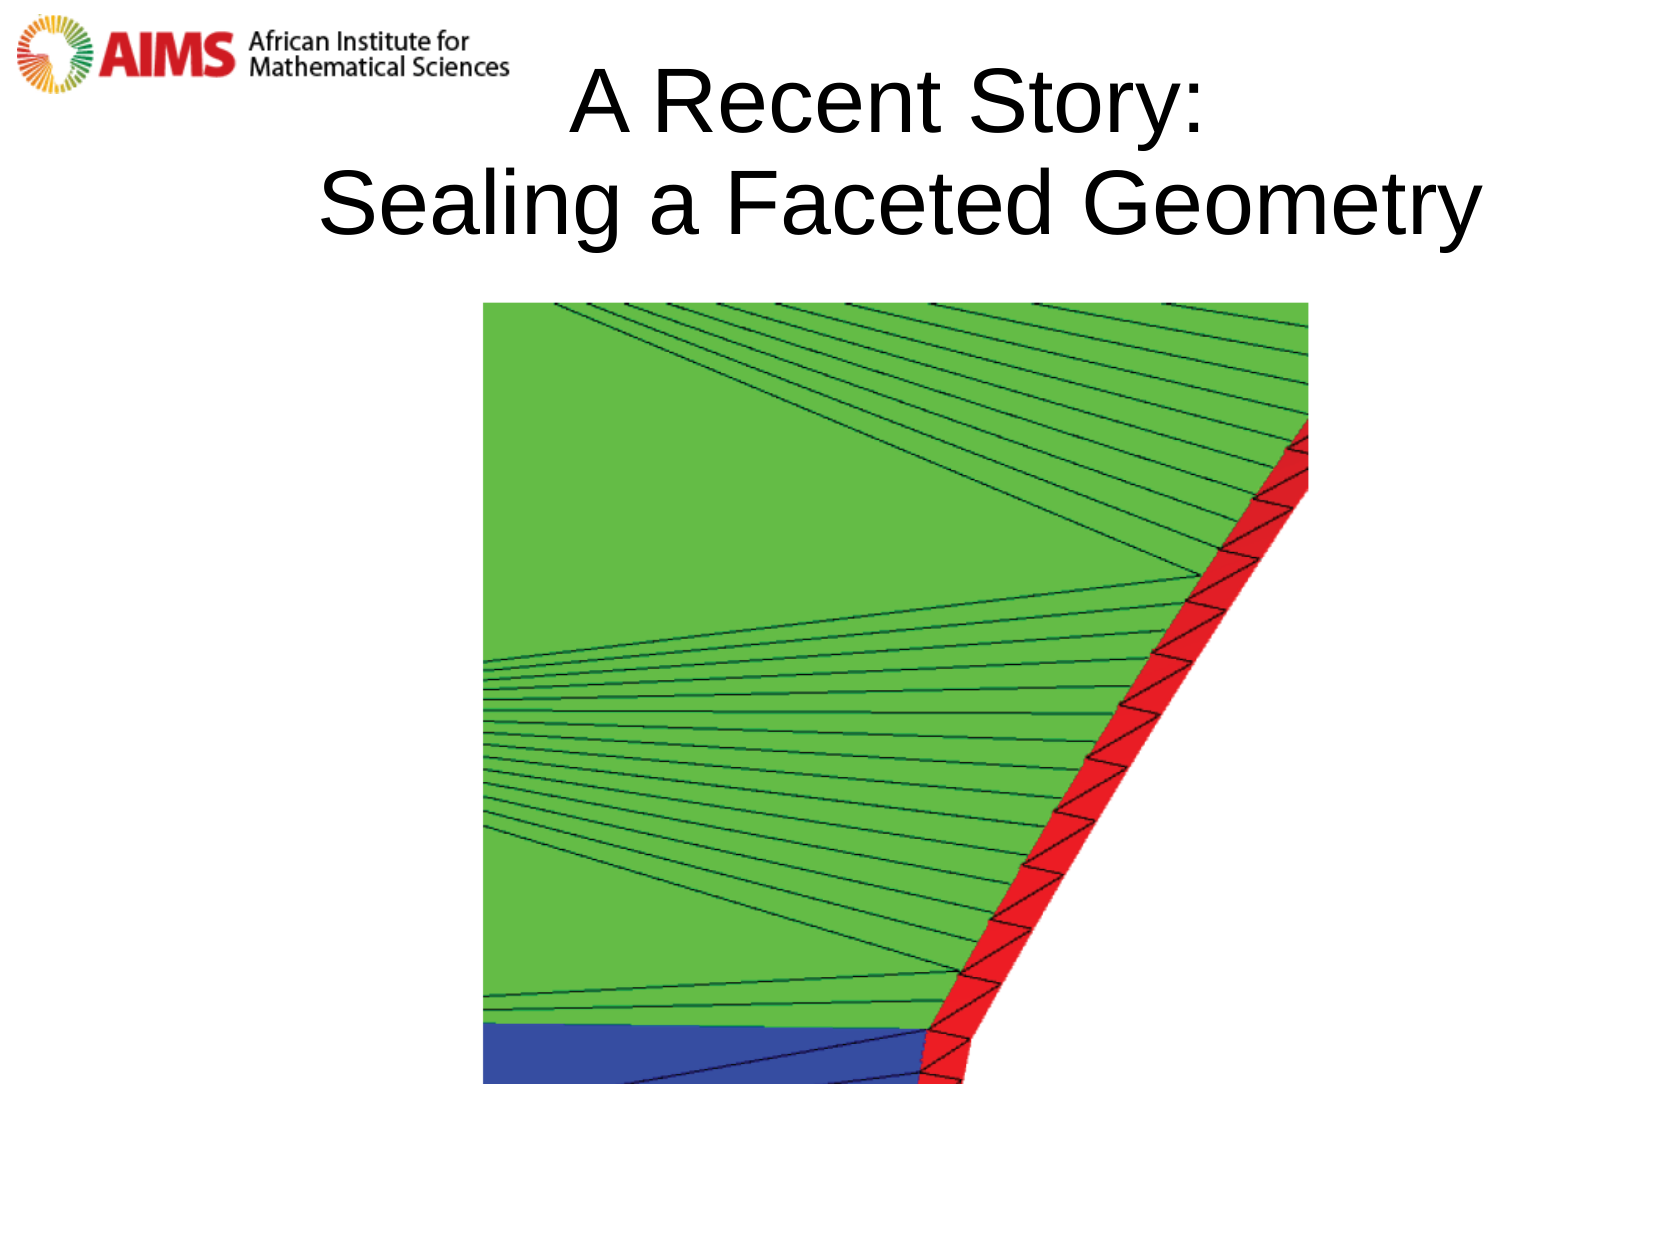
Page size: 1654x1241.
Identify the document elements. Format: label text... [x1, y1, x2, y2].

picture [17, 14, 511, 94]
title A Recent Story: Sealing a Faceted Geometry [231, 42, 1572, 264]
picture [458, 289, 1321, 1084]
